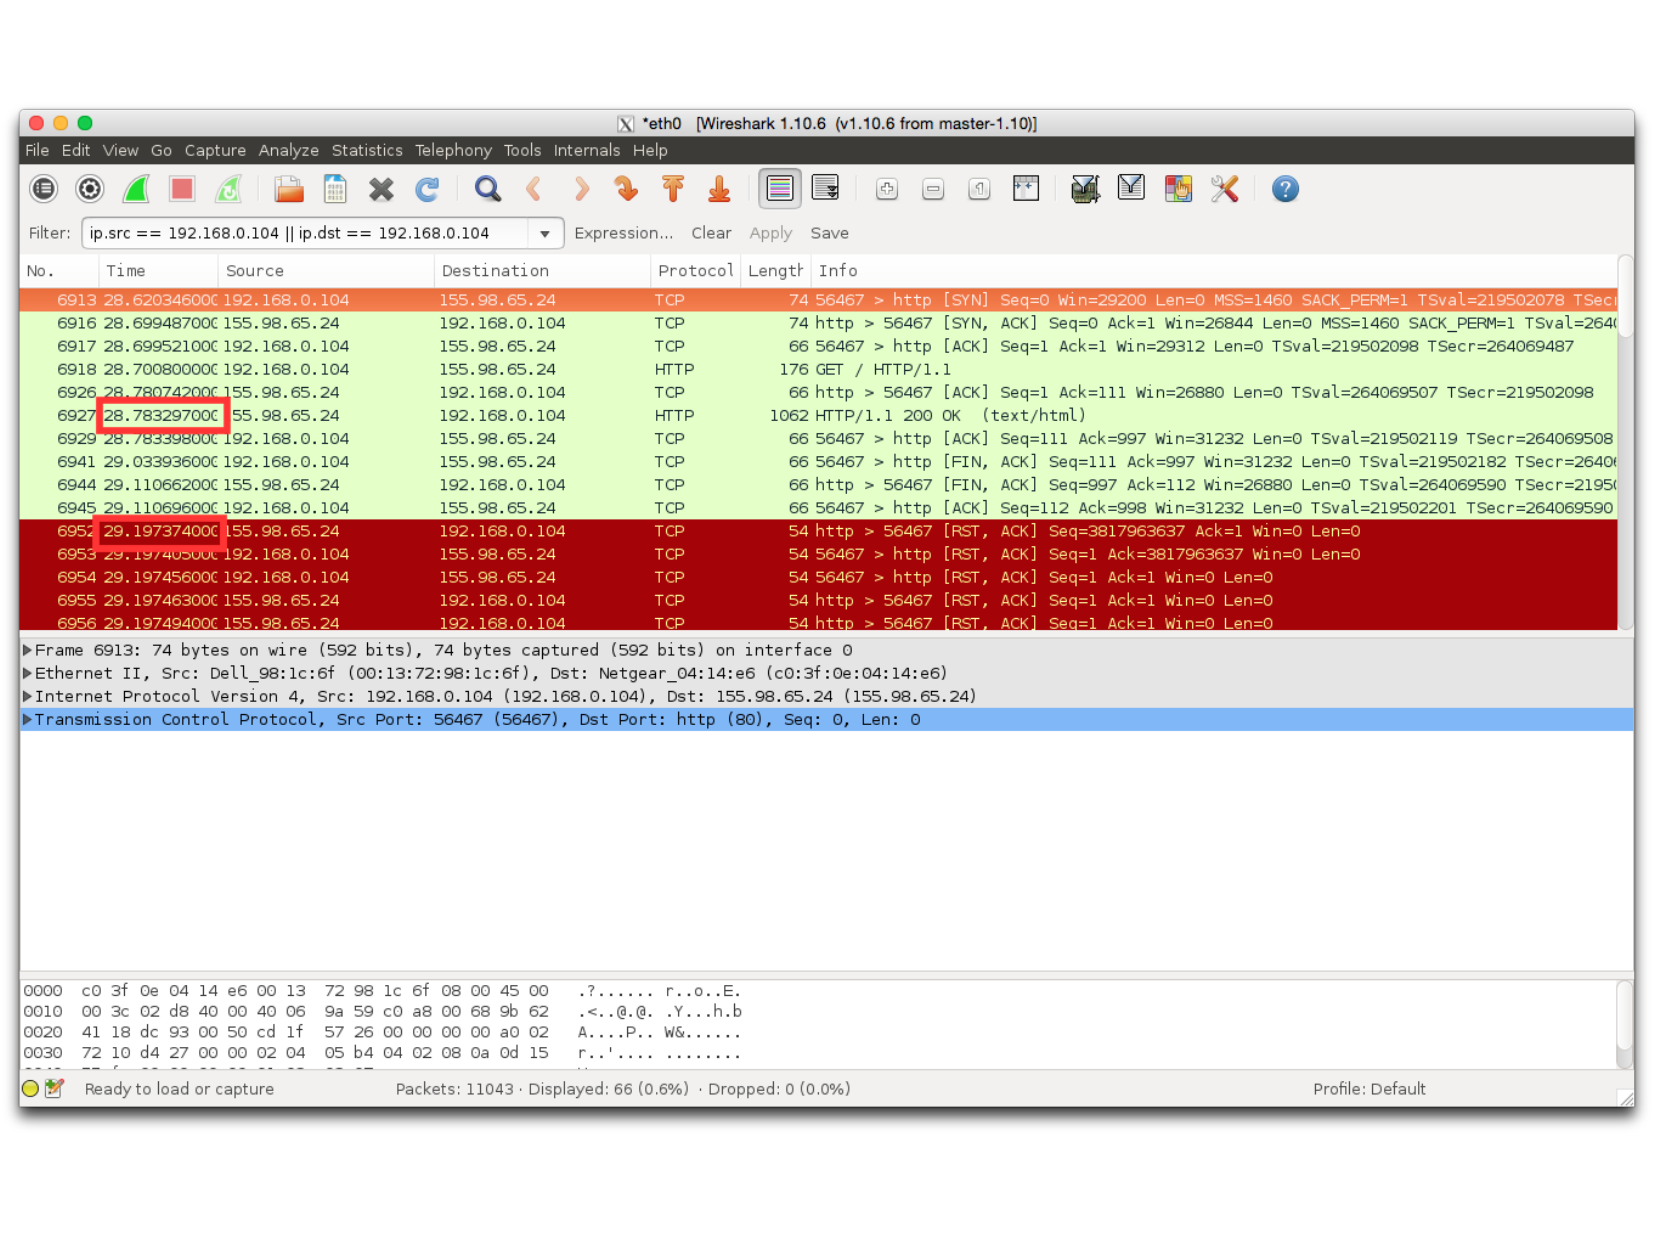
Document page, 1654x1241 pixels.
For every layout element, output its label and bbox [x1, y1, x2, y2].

picture [0, 100, 1654, 1136]
